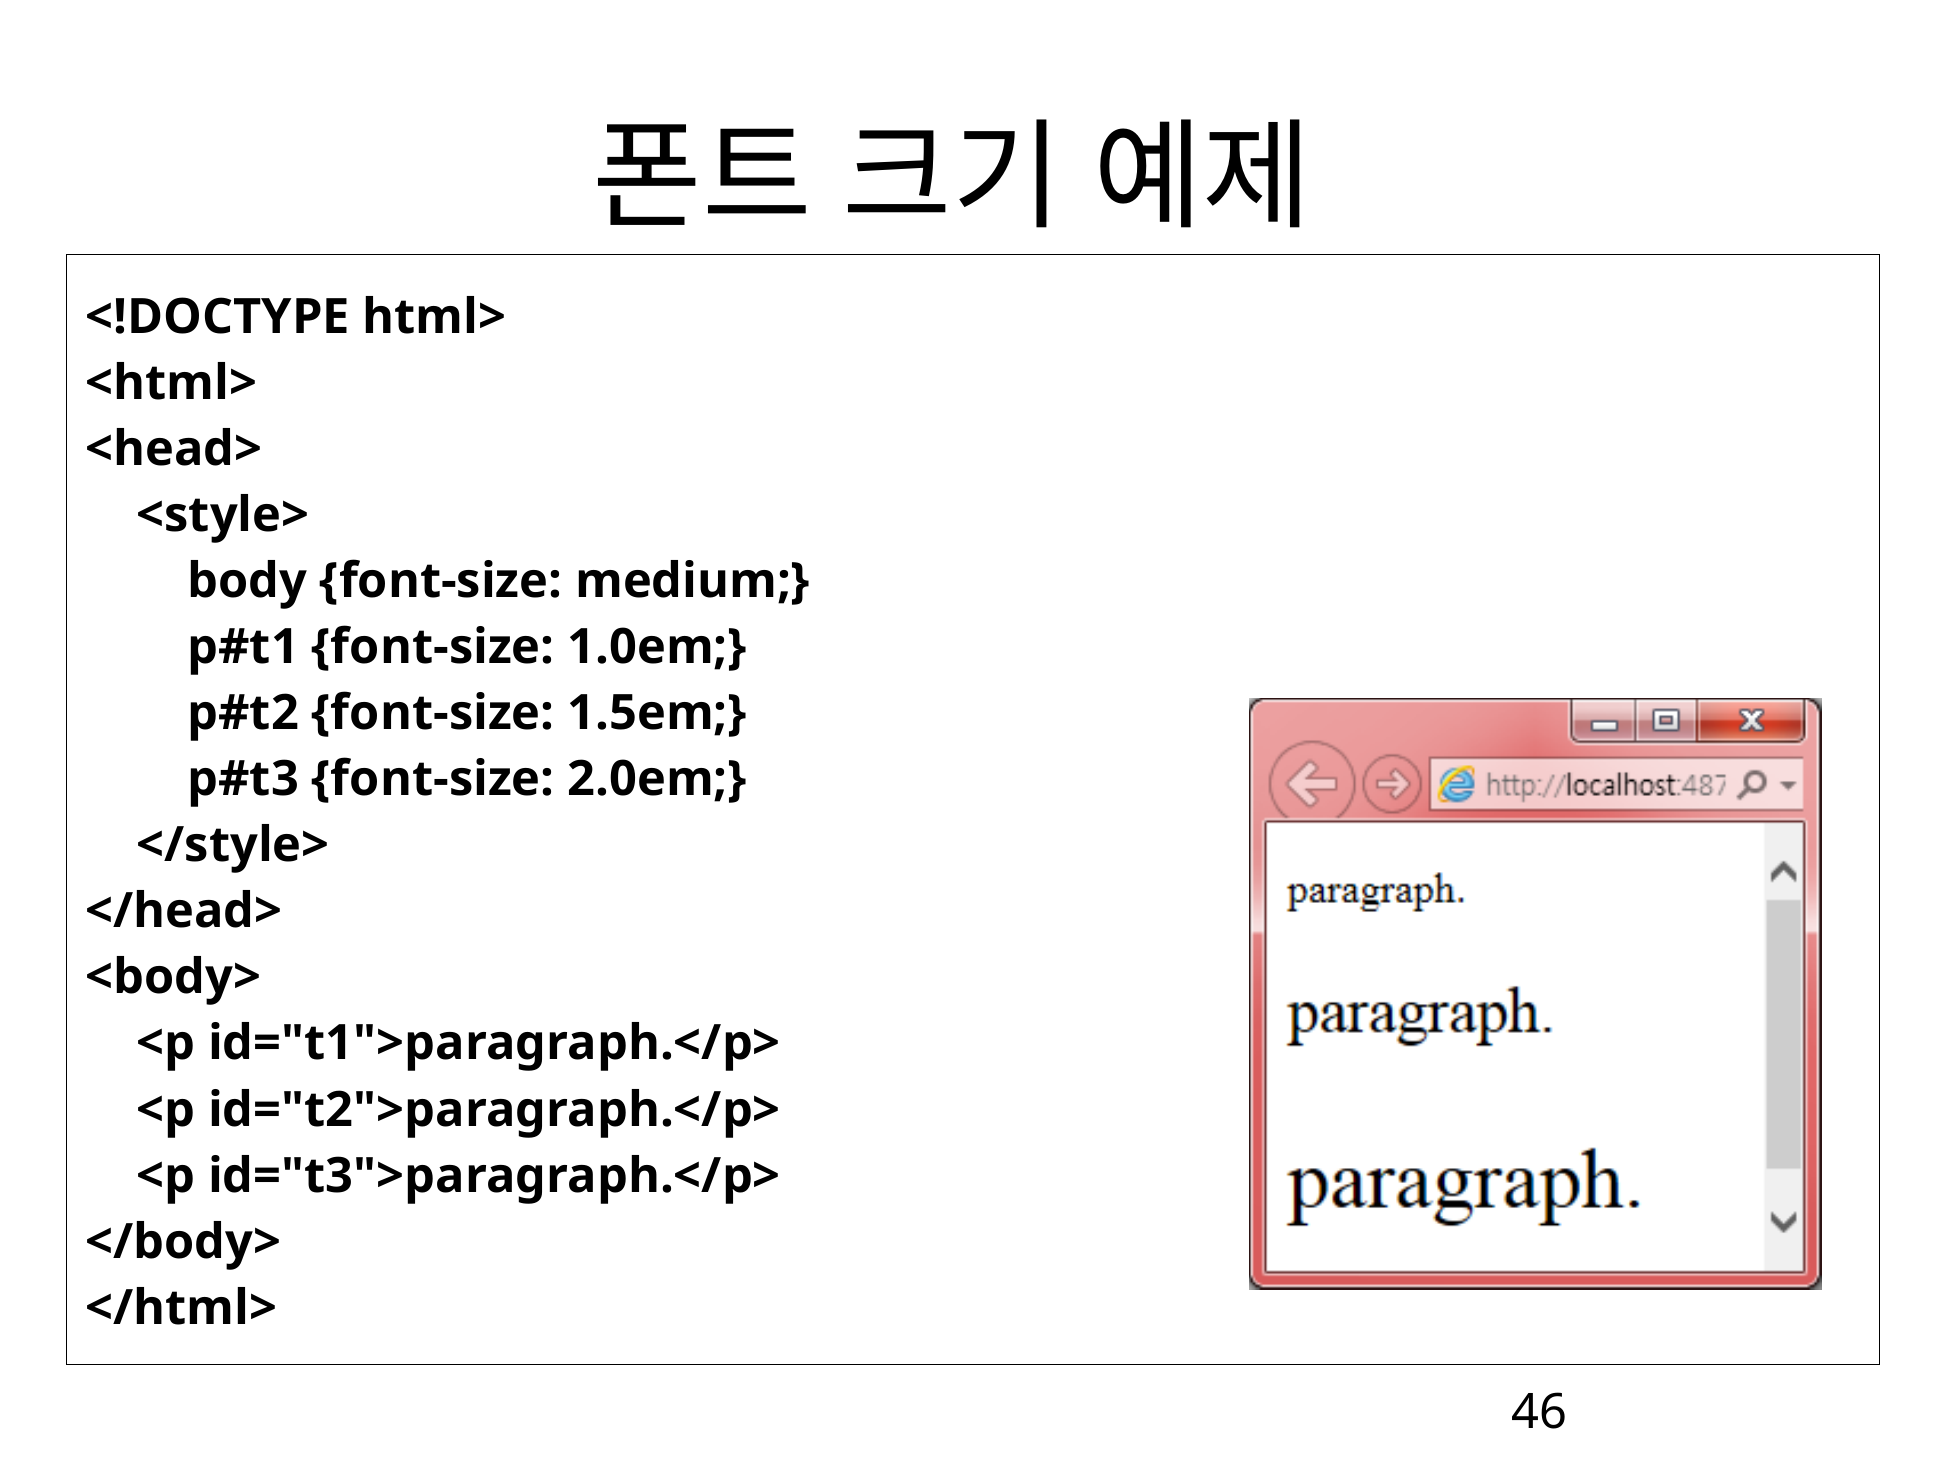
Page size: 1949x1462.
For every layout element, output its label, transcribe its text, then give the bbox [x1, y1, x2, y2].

text_box <!DOCTYPE html> <html> <head> <style> body {font-size: medium;} p#t1 {font-size: 1.0em;} p#t2 {font-size: 1.5em;} p#t3 {font-size: 2.0em;} </style> </head> <body> <p id="t1">paragraph.</p> <p id="t2">paragraph.</p> <p id="t3">paragraph.</p> </body> </html> [66, 254, 1880, 1365]
picture [1249, 698, 1822, 1290]
title 폰트 크기 예제 [156, 92, 1749, 254]
slide_number <숫자> [1496, 1372, 1899, 1462]
